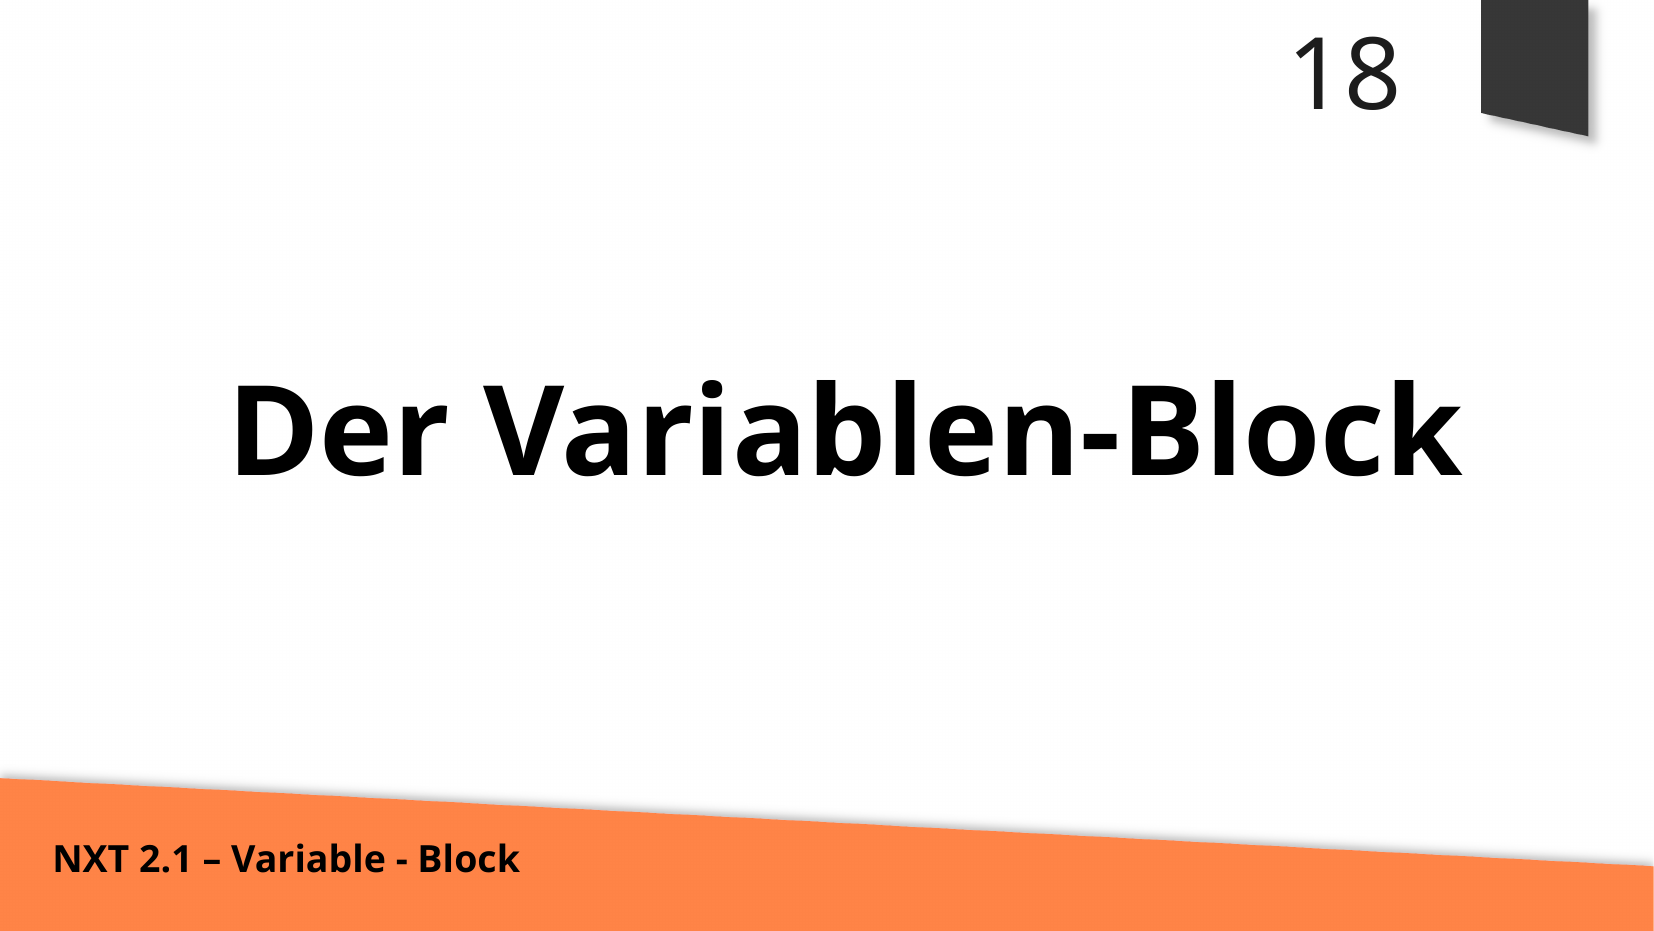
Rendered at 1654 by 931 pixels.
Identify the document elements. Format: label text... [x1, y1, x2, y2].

text_box <Foliennummer> [1463, 0, 1602, 157]
title Der Variablen-Block [120, 337, 1501, 518]
picture [0, 0, 1654, 931]
text_box NXT 2.1 – Variable - Block [37, 825, 751, 901]
